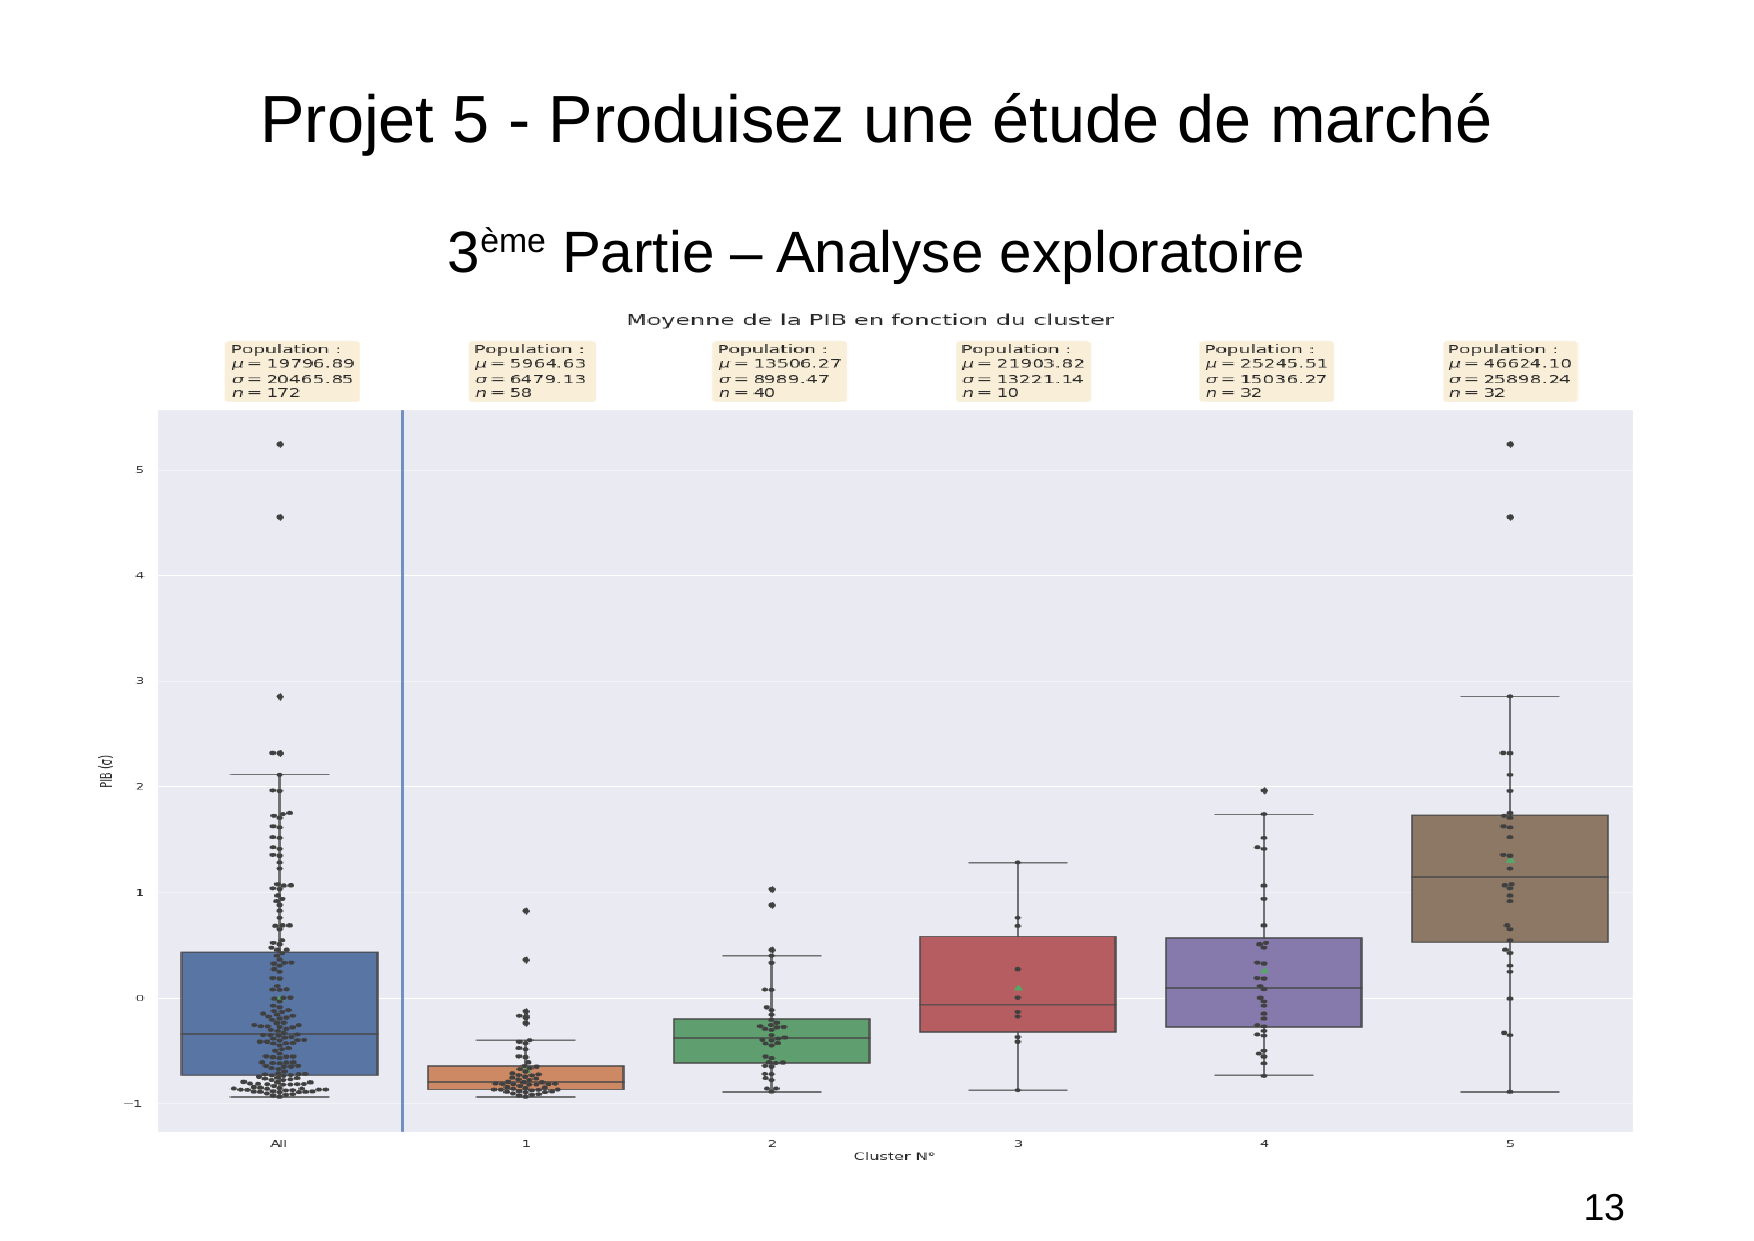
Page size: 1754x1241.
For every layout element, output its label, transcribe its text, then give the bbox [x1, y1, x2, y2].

picture [82, 307, 1654, 1173]
subtitle 3ème Partie – Analyse exploratoire [140, 188, 1614, 307]
text_box <numéro> [1568, 1178, 1754, 1241]
title Projet 5 - Produisez une étude de marché [140, 48, 1614, 188]
